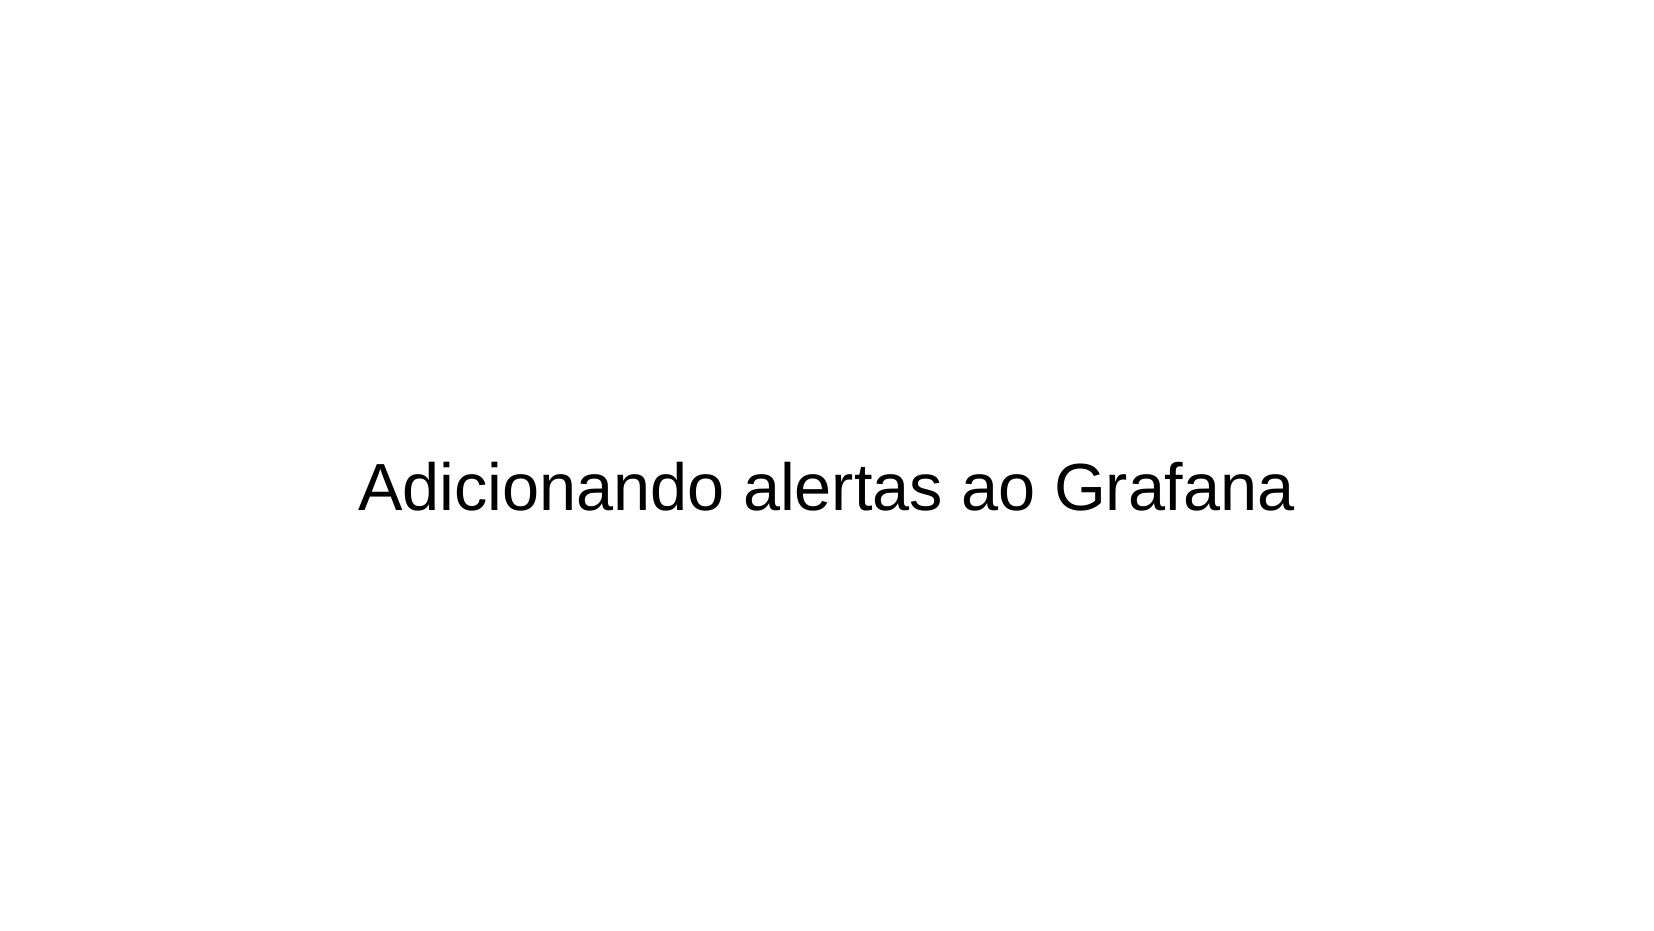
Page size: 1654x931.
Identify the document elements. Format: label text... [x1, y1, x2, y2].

subtitle Adicionando alertas ao Grafana [82, 217, 1571, 758]
